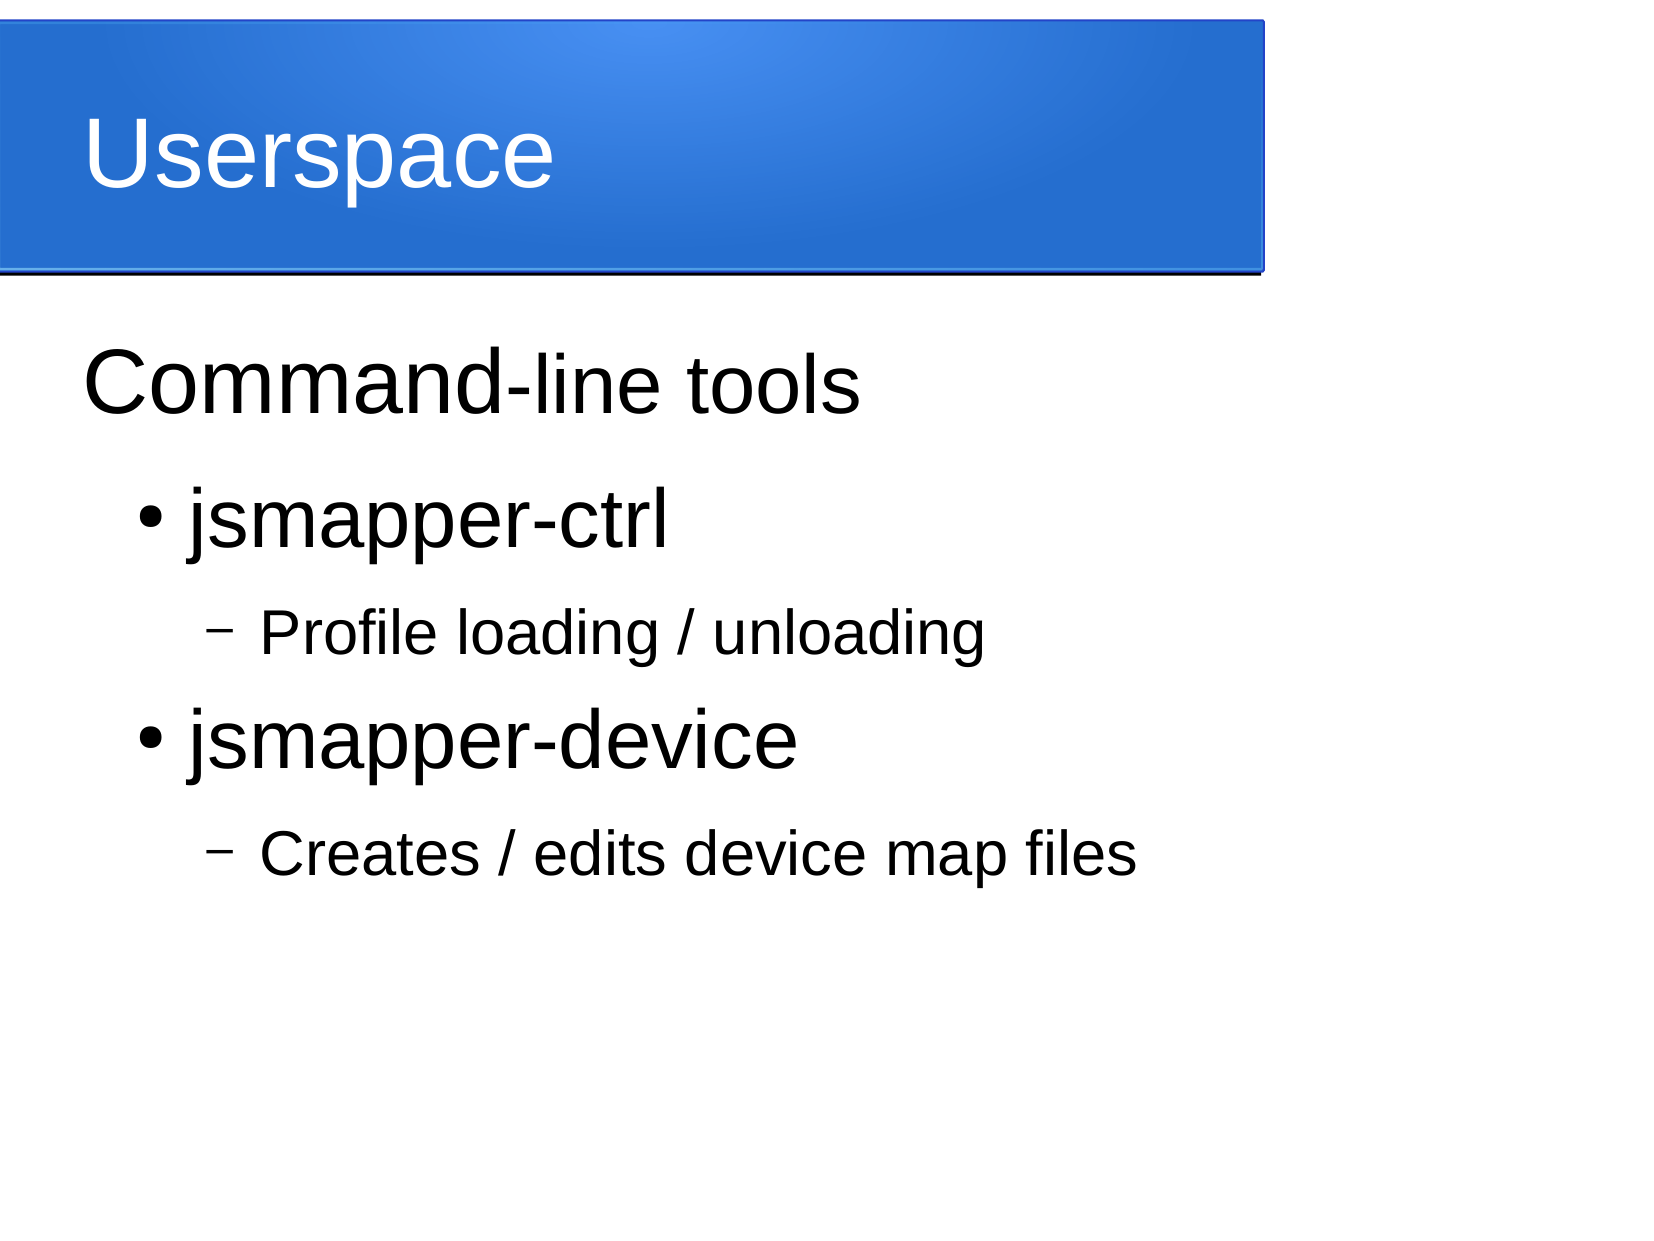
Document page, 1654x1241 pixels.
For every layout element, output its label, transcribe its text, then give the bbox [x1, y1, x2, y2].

title Userspace [82, 49, 1250, 257]
list jsmapper-ctrl Profile loading / unloading jsmapper-device Creates / edits device map files [118, 472, 1550, 1009]
list Command-line tools [11, 330, 1550, 438]
